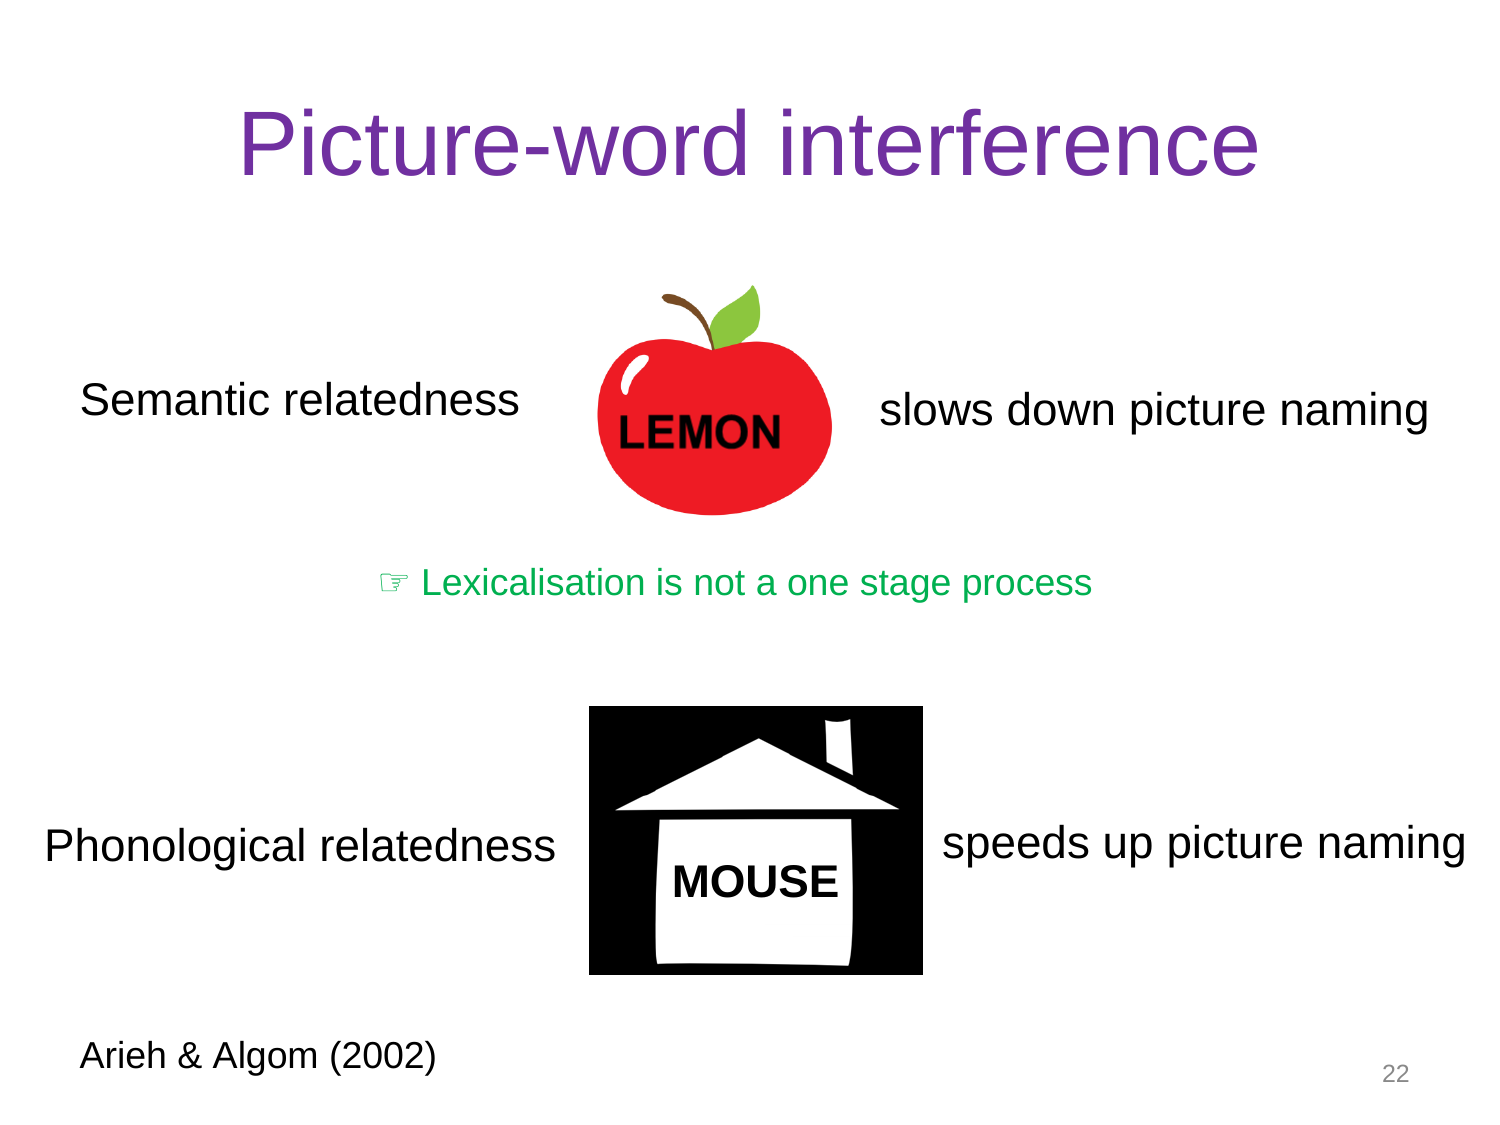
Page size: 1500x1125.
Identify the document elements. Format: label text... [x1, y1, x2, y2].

picture [523, 262, 882, 544]
picture [589, 706, 923, 975]
text_box slows down picture naming [864, 372, 1467, 443]
text_box <number> [1074, 1042, 1426, 1103]
text_box Semantic relatedness [64, 361, 538, 433]
text_box MOUSE [657, 843, 860, 915]
text_box Arieh & Algom (2002) [64, 1023, 827, 1084]
text_box ☞ Lexicalisation is not a one stage process [360, 550, 1111, 612]
title Picture-word interference [75, 45, 1426, 233]
text_box speeds up picture naming [927, 804, 1500, 876]
text_box Phonological relatedness [29, 807, 597, 879]
